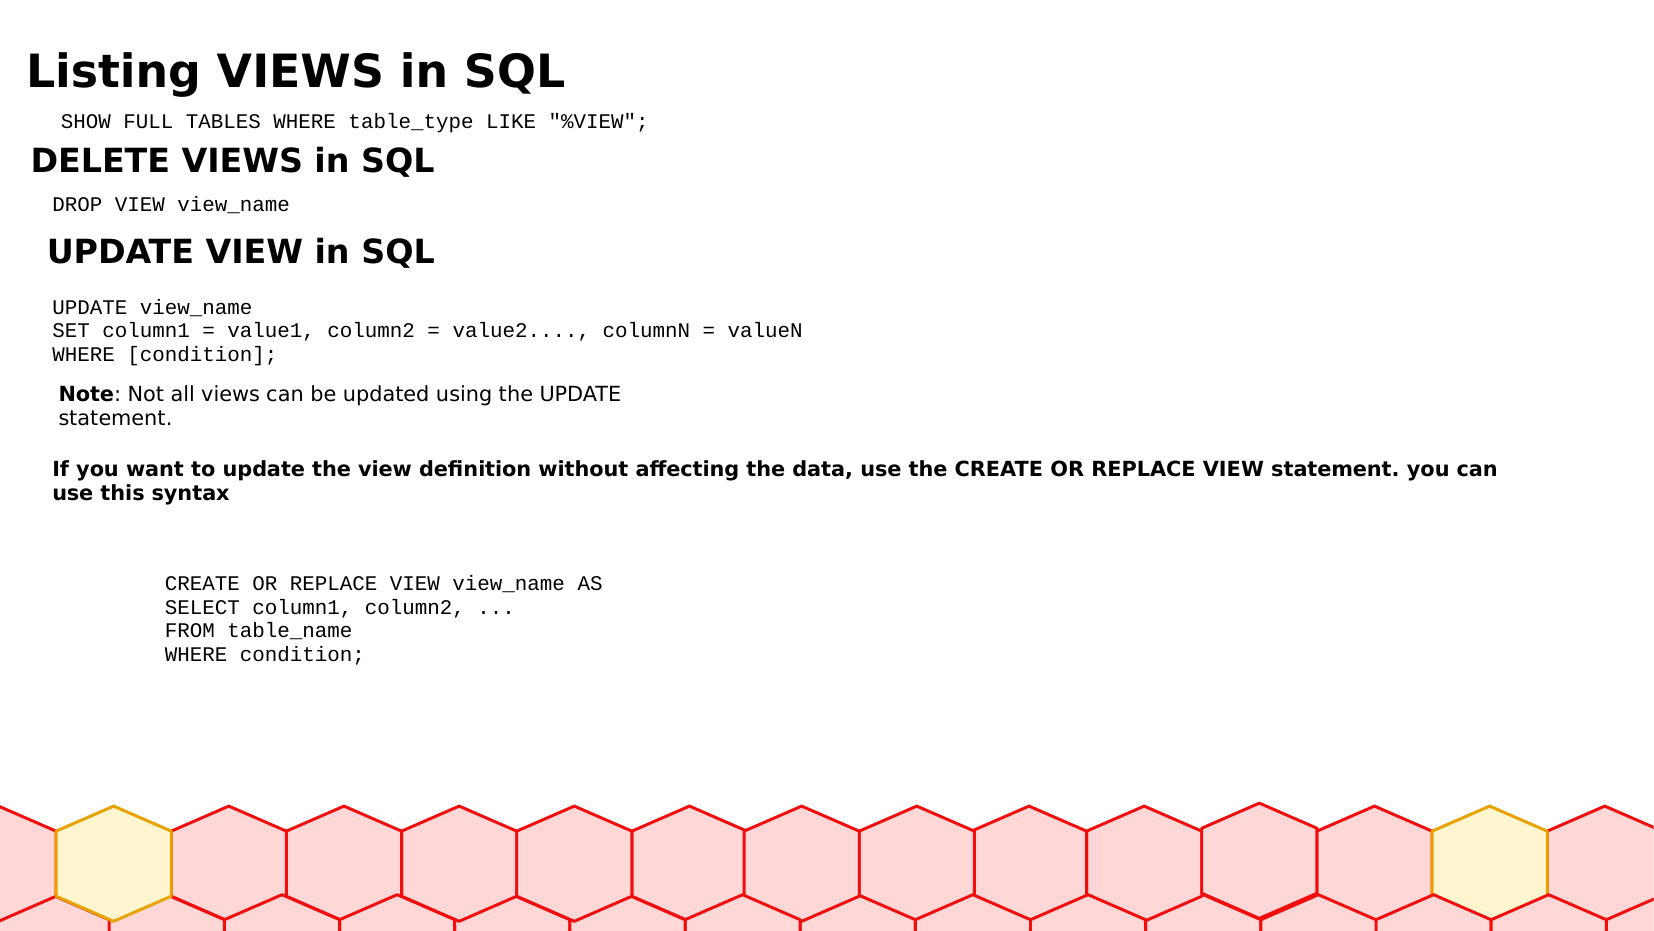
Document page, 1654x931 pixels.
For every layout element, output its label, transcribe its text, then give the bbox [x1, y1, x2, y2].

text_box Note: Not all views can be updated using the UPDATE statement. [43, 375, 751, 415]
text_box DELETE VIEWS in SQL [15, 134, 451, 215]
text_box Listing VIEWS in SQL [11, 37, 601, 106]
text_box DROP VIEW view_name [37, 186, 305, 225]
text_box CREATE OR REPLACE VIEW view_name AS SELECT column1, column2, ... FROM table_name WHERE condition; [150, 566, 618, 676]
text_box UPDATE view_name SET column1 = value1, column2 = value2...., columnN = valueN WHERE [condition]; [37, 289, 818, 376]
text_box SHOW FULL TABLES WHERE table_type LIKE "%VIEW"; [46, 103, 664, 190]
text_box If you want to update the view definition without affecting the data, use the CREATE OR REPLACE VIEW statement. you can use this syntax [37, 450, 1515, 490]
text_box UPDATE VIEW in SQL [32, 225, 451, 328]
